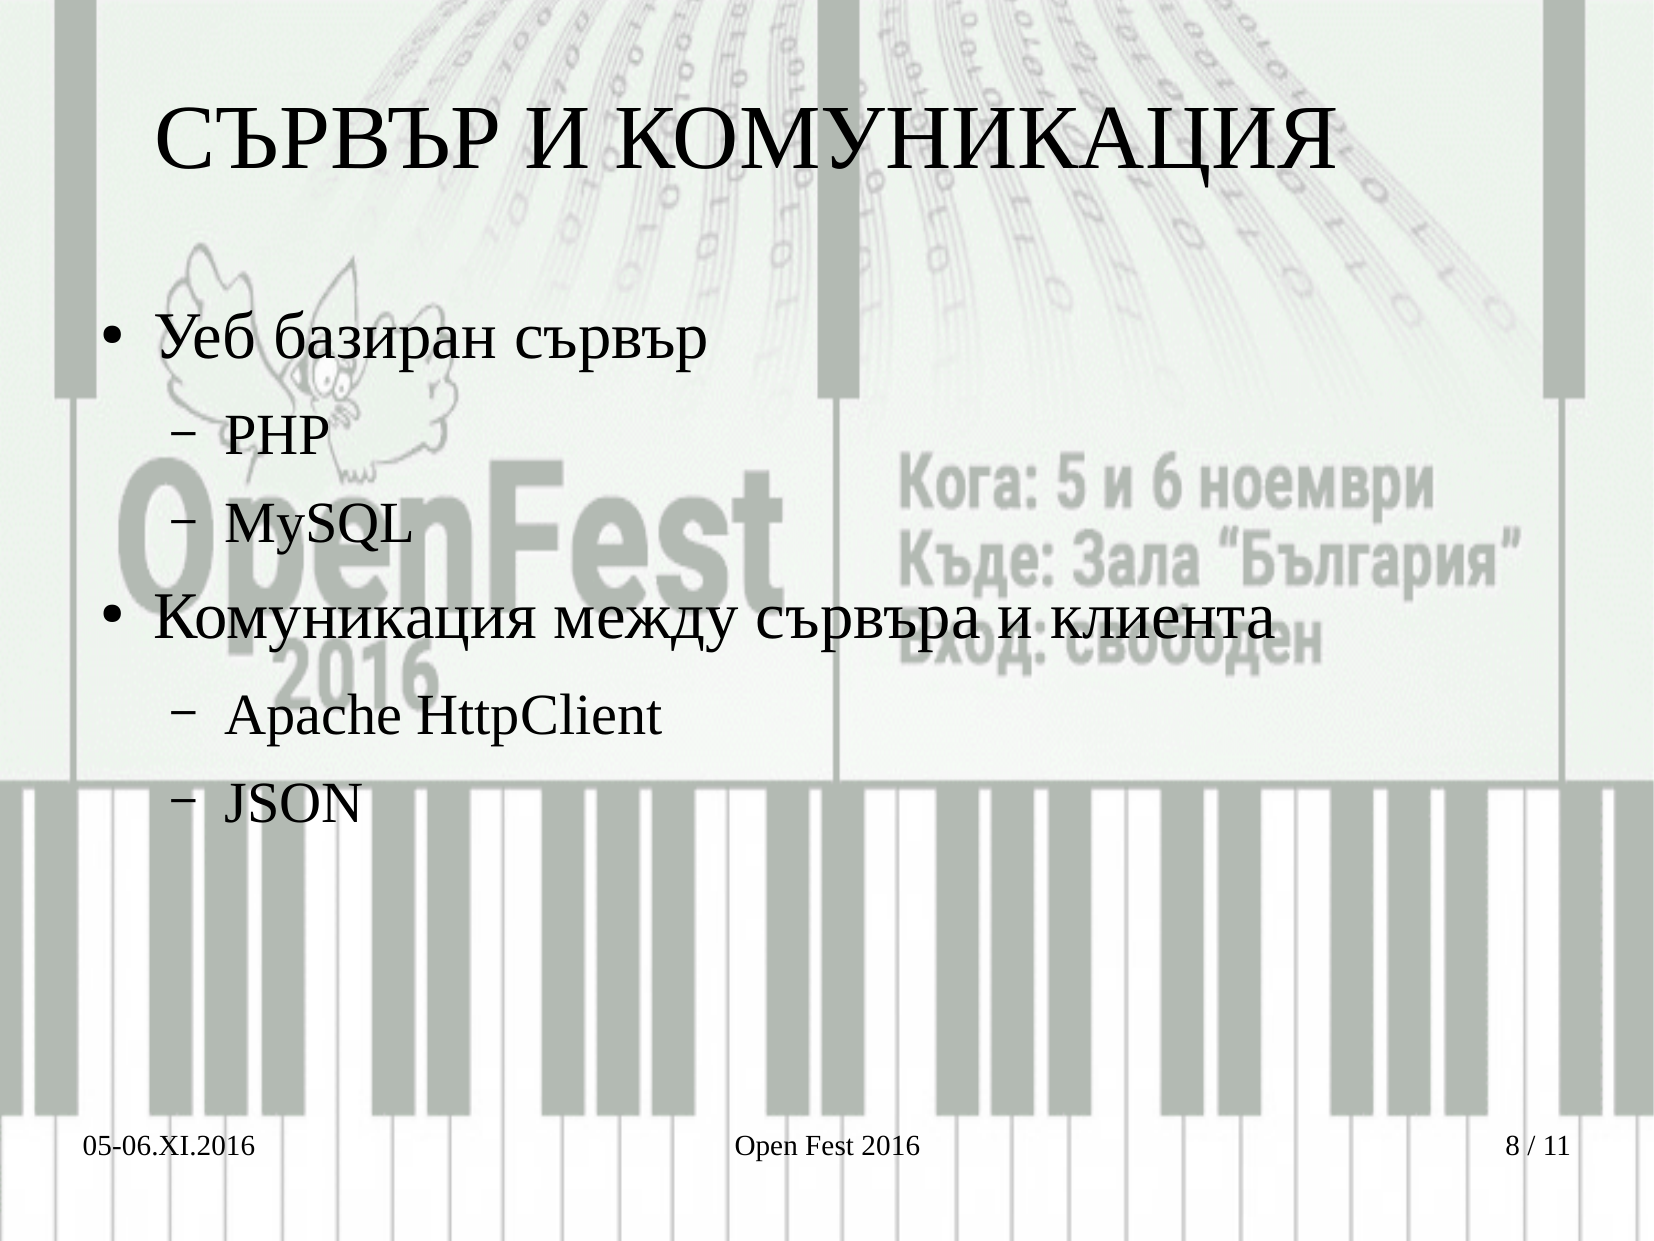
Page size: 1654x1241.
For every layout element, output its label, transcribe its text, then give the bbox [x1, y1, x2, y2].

title СЪРВЪР И КОМУНИКАЦИЯ [82, 47, 1412, 229]
list Уеб базиран сървър PHP MySQL Комуникация между сървъра и клиента Apache HttpClient JSON [82, 299, 1571, 1019]
picture [0, 0, 1654, 1241]
